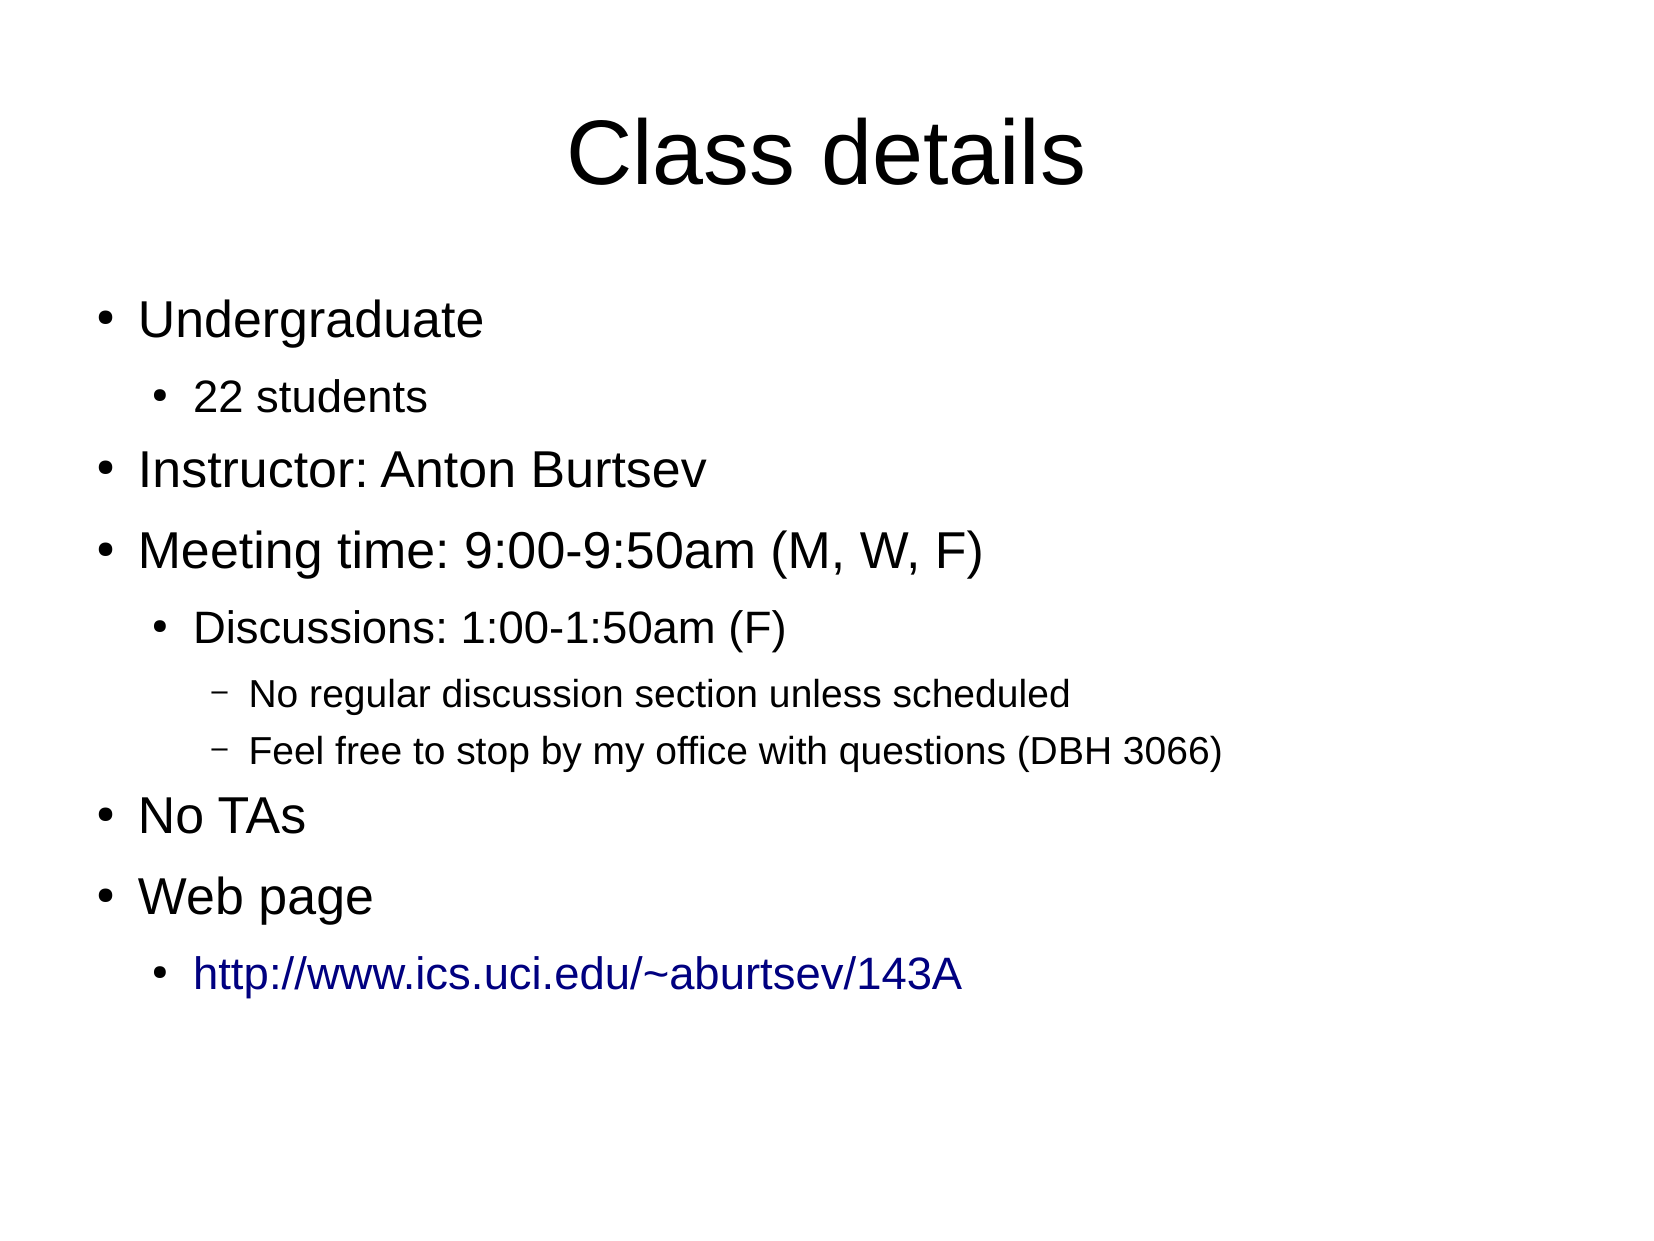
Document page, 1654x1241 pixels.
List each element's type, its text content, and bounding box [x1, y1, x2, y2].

list Undergraduate 22 students Instructor: Anton Burtsev Meeting time: 9:00-9:50am (M, W, F) Discussions: 1:00-1:50am (F) No regular discussion section unless scheduled Feel free to stop by my office with questions (DBH 3066) No TAs Web page http://www.ics.uci.edu/~aburtsev/143A [82, 290, 1571, 1010]
title Class details [82, 49, 1571, 257]
